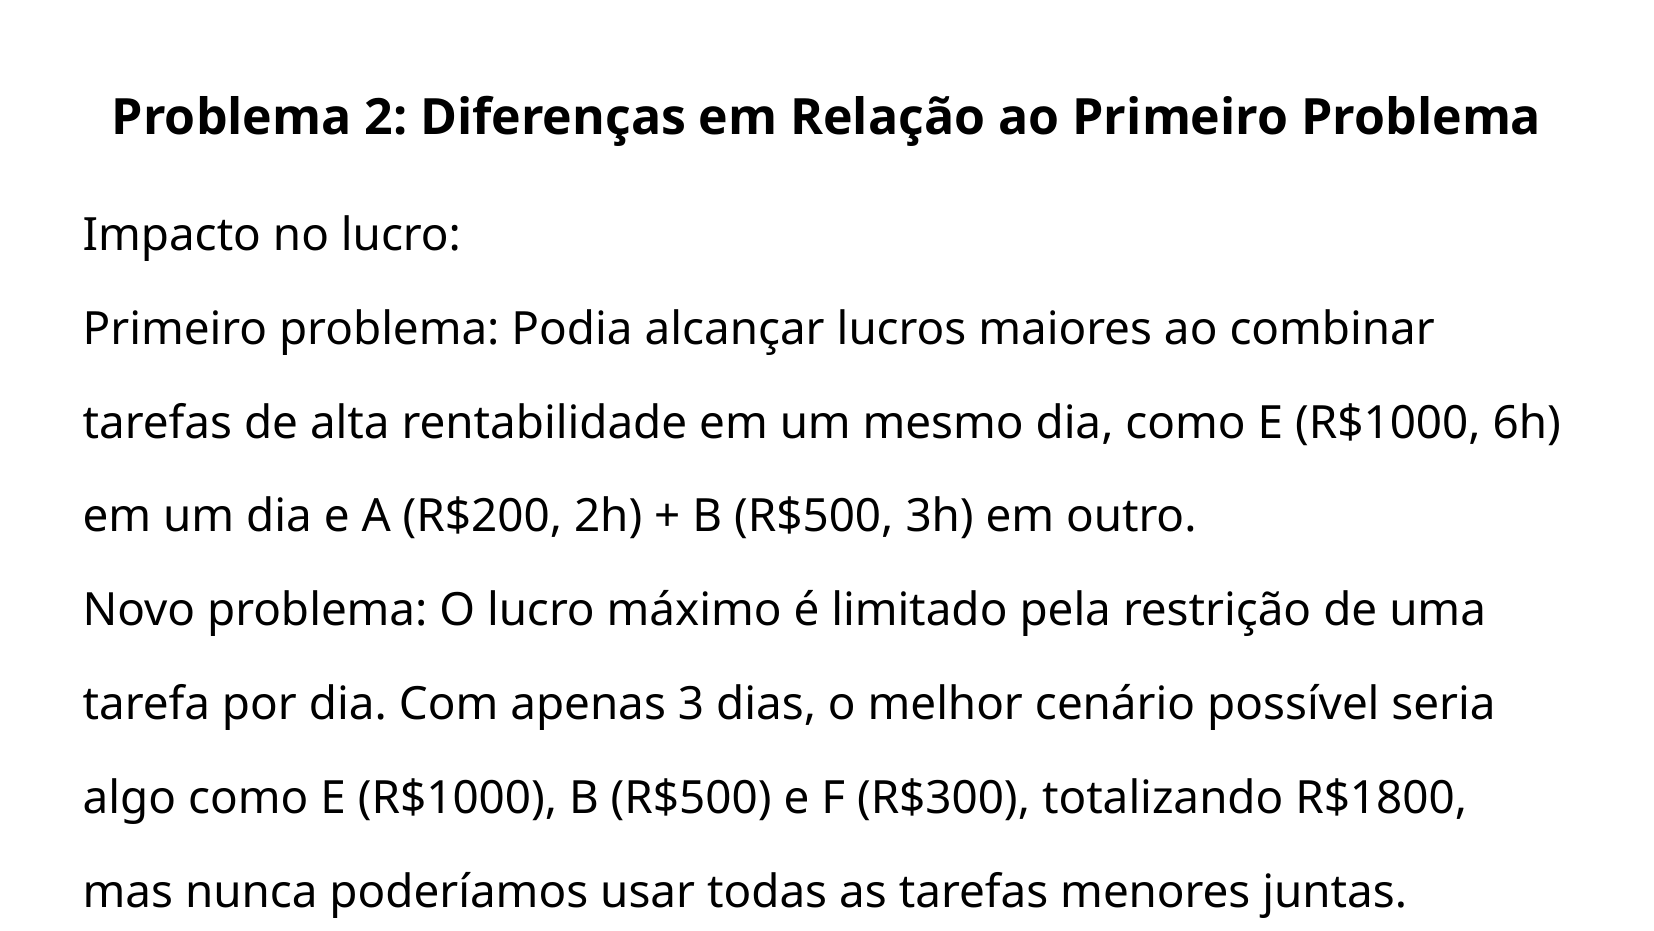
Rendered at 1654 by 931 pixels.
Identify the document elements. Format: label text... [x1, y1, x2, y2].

subtitle Impacto no lucro: Primeiro problema: Podia alcançar lucros maiores ao combinar tarefas de alta rentabilidade em um mesmo dia, como E (R$1000, 6h) em um dia e A (R$200, 2h) + B (R$500, 3h) em outro. Novo problema: O lucro máximo é limitado pela restrição de uma tarefa por dia. Com apenas 3 dias, o melhor cenário possível seria algo como E (R$1000), B (R$500) e F (R$300), totalizando R$1800, mas nunca poderíamos usar todas as tarefas menores juntas. [82, 170, 1571, 931]
title Problema 2: Diferenças em Relação ao Primeiro Problema [82, 37, 1571, 170]
